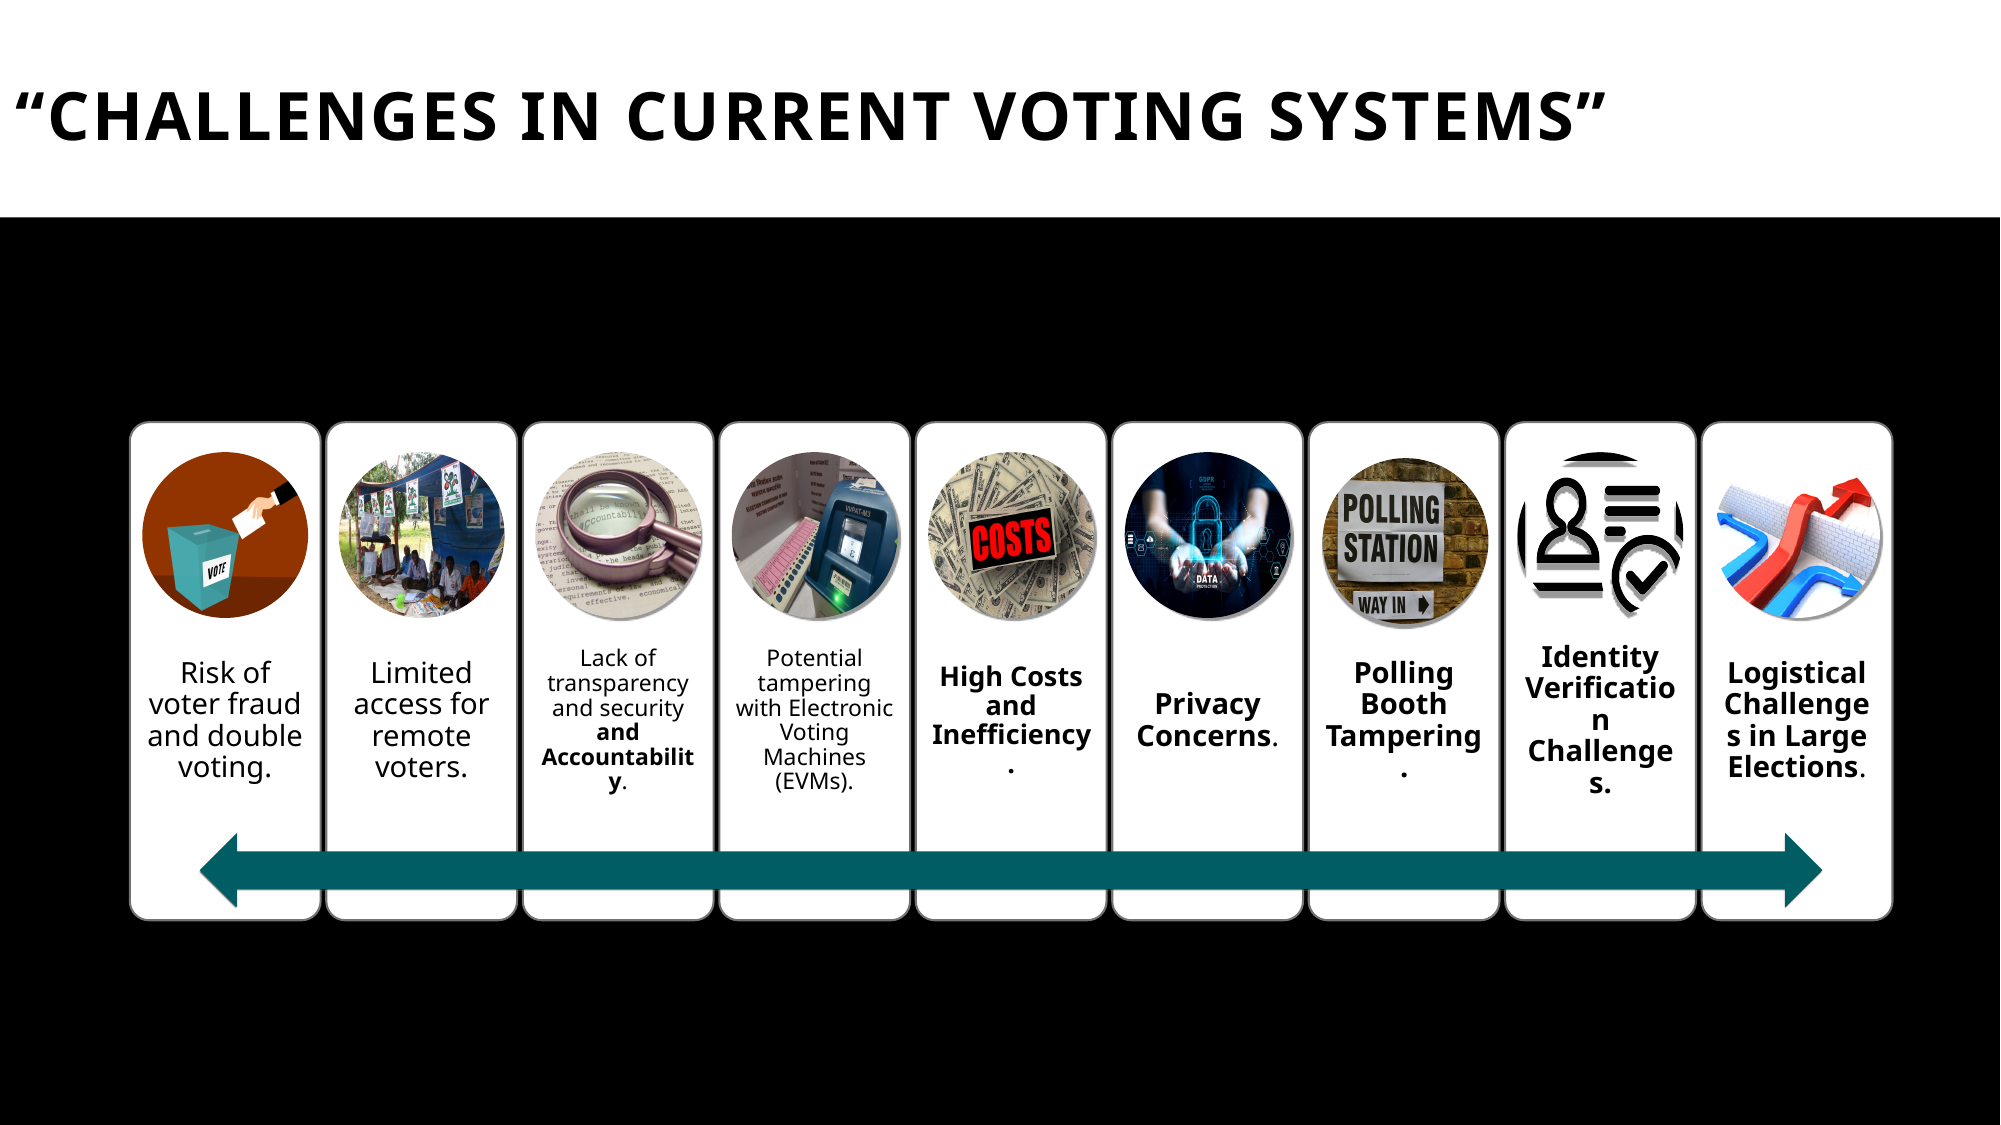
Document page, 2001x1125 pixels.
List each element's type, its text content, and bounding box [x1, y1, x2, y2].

text_box Risk of voter fraud and double voting. [129, 422, 321, 921]
text_box Lack of transparency and security and Accountability. [522, 422, 714, 851]
text_box High Costs and Inefficiency. [915, 422, 1107, 851]
text_box Privacy Concerns. [1112, 422, 1304, 851]
text_box Polling Booth Tampering. [1308, 889, 1500, 921]
title “Challenges in current voting systems” [0, 61, 1958, 167]
text_box Polling Booth Tampering. [1308, 422, 1500, 851]
text_box Logistical Challenges in Large Elections. [1701, 422, 1893, 921]
text_box Identity Verification Challenges. [1505, 422, 1697, 851]
text_box Privacy Concerns. [1112, 889, 1304, 921]
text_box Potential tampering with Electronic Voting Machines (EVMs). [719, 422, 911, 851]
text_box [0, 217, 2000, 1125]
text_box Limited access for remote voters. [326, 422, 518, 851]
text_box Potential tampering with Electronic Voting Machines (EVMs). [719, 889, 911, 921]
text_box Limited access for remote voters. [326, 889, 518, 921]
text_box Identity Verification Challenges. [1505, 889, 1697, 921]
text_box Lack of transparency and security and Accountability. [522, 889, 714, 921]
text_box High Costs and Inefficiency. [915, 889, 1107, 921]
